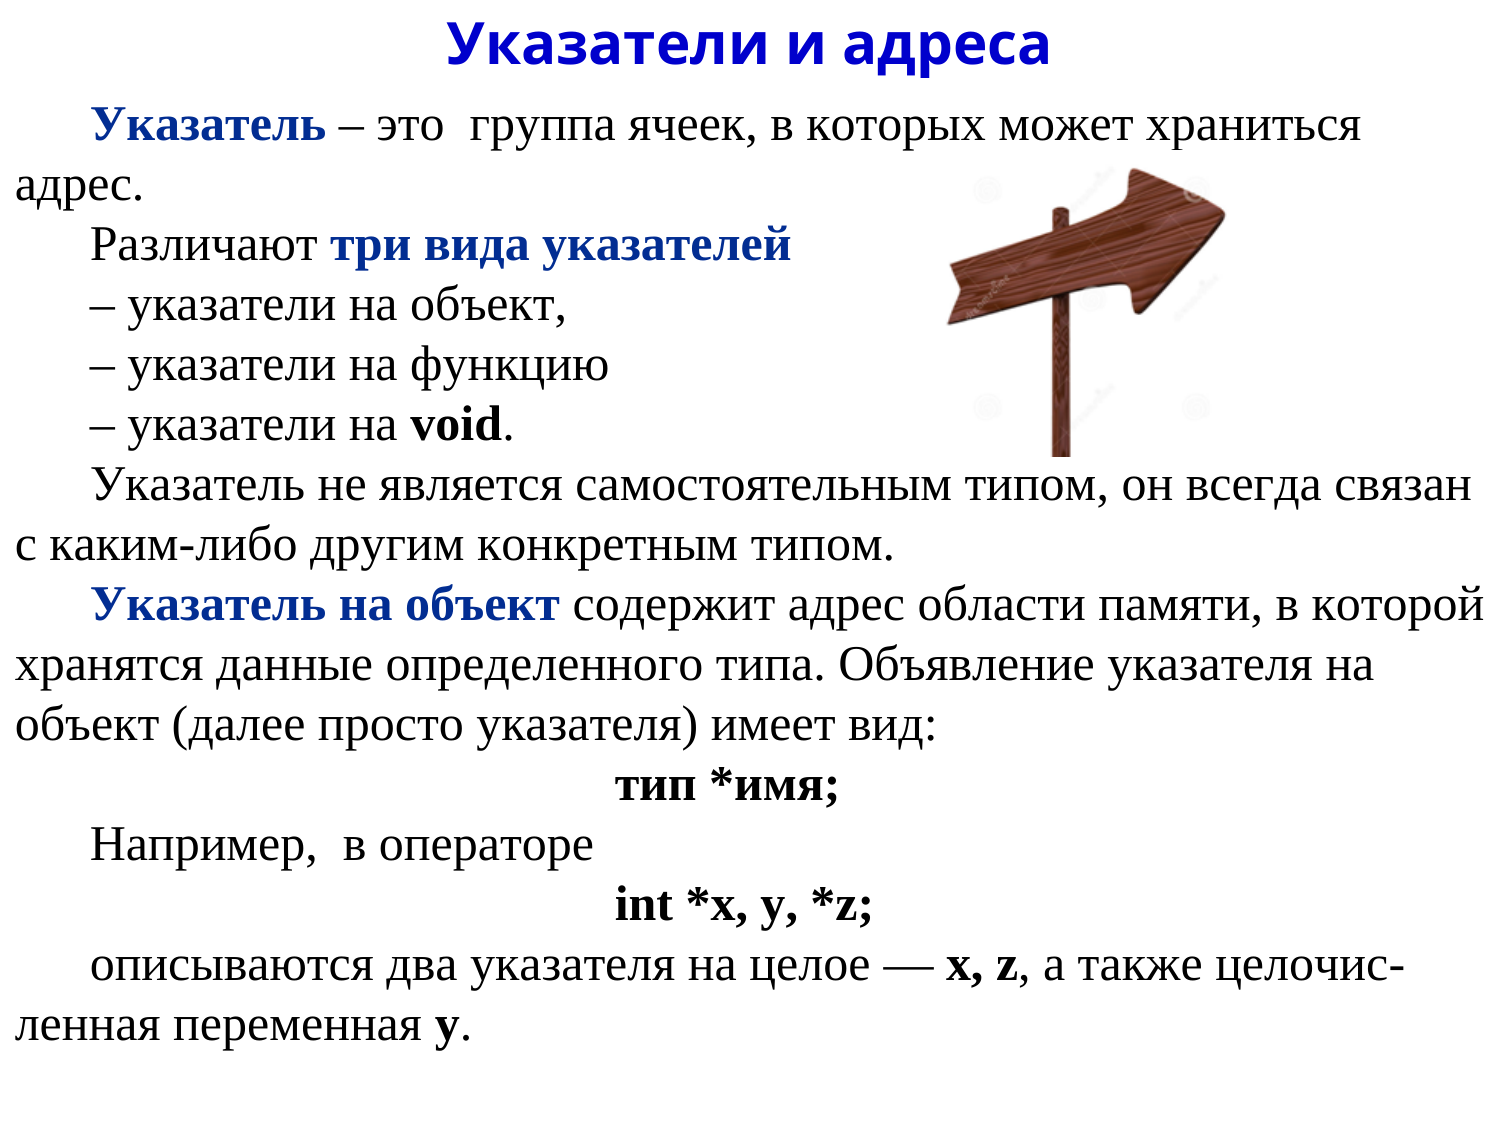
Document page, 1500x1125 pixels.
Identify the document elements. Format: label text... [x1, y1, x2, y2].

text_box Указатели и адреса [0, 0, 1500, 82]
picture [915, 150, 1248, 458]
text_box Указатель – это группа ячеек, в которых может храниться адрес. Различают три вида указателей – указатели на объект, – указатели на функцию – указатели на void. Указатель не является самостоятельным типом, он всегда связан с каким-либо другим конкретным типом. Указатель на объект содержит адрес области памяти, в которой хранятся данные определенного типа. Объявление указателя на объект (далее просто указателя) имеет вид: тип *имя; Например, в операторе int *x, y, *z; описываются два указателя на целое — x, z, а также целочис-ленная переменная y. [0, 82, 1500, 1059]
